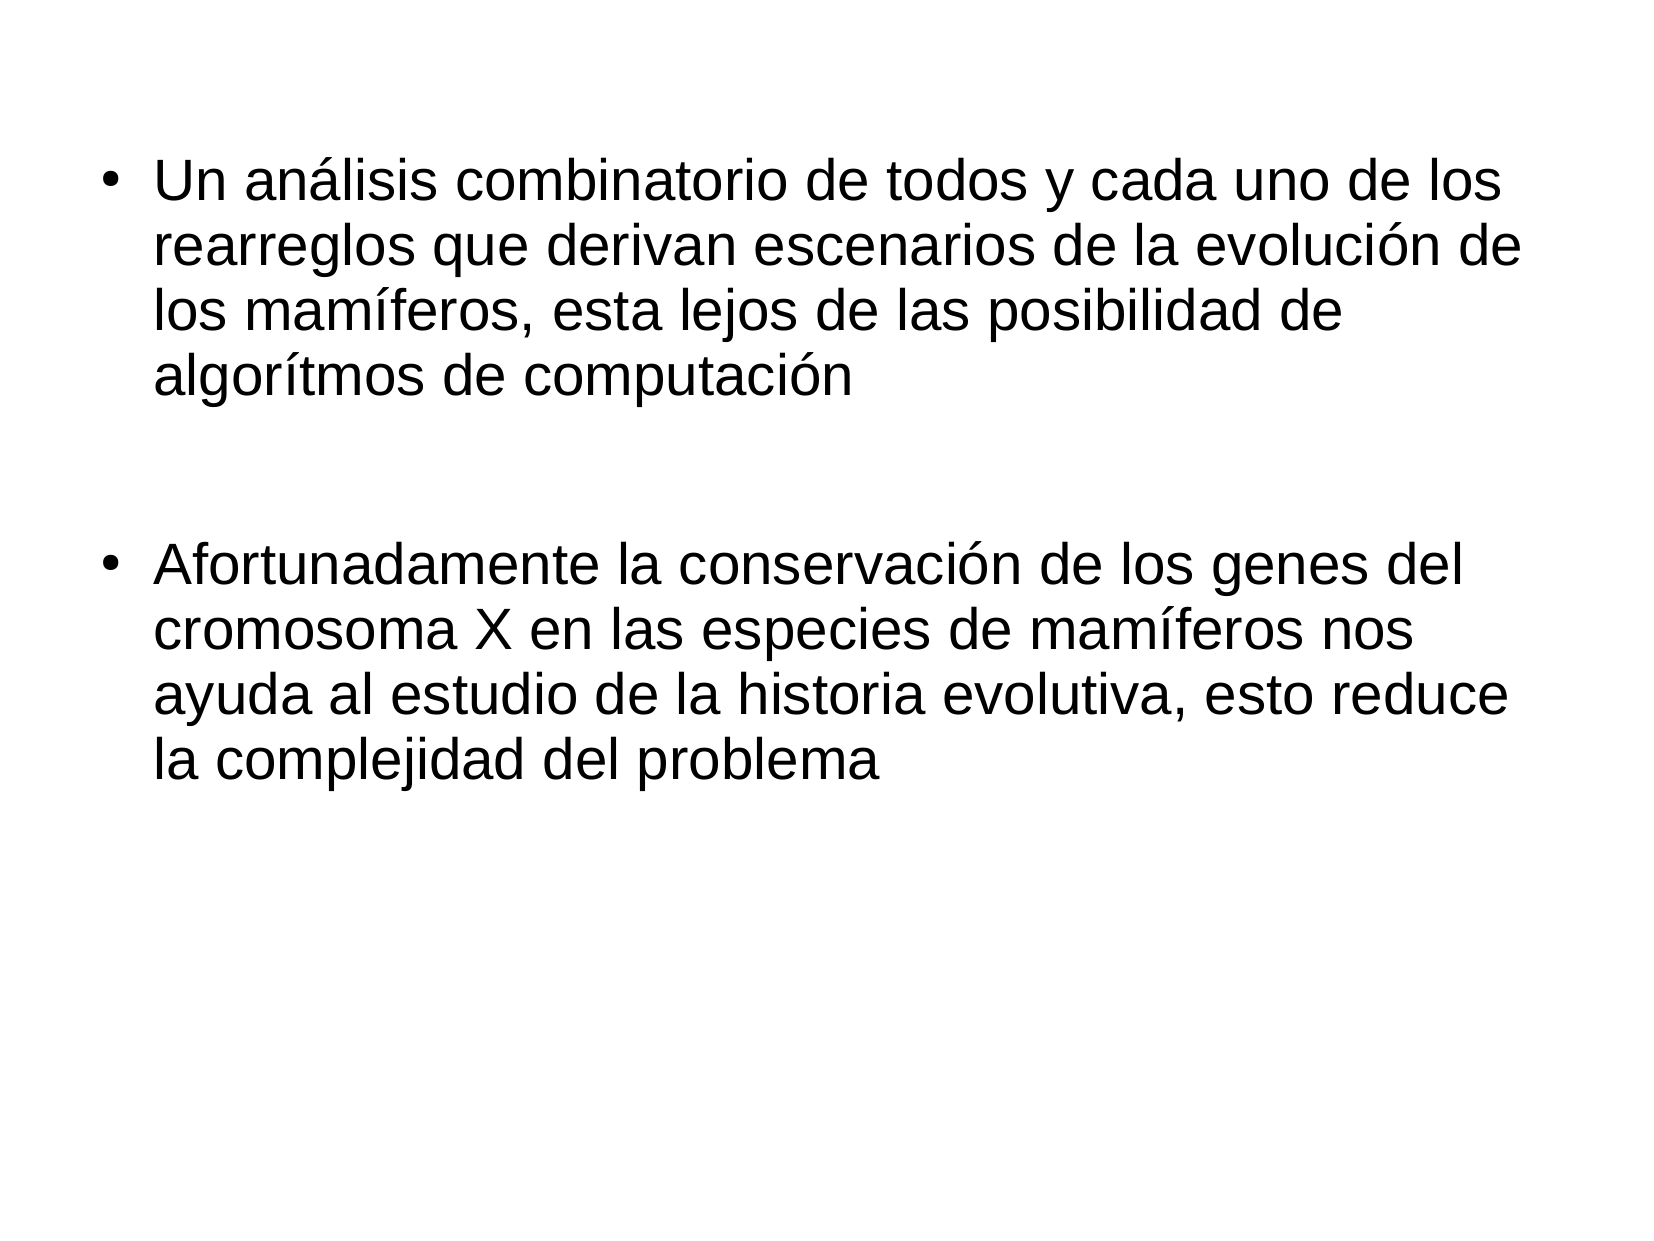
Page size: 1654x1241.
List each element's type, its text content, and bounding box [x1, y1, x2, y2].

list Un análisis combinatorio de todos y cada uno de los rearreglos que derivan escenarios de la evolución de los mamíferos, esta lejos de las posibilidad de algorítmos de computación Afortunadamente la conservación de los genes del cromosoma X en las especies de mamíferos nos ayuda al estudio de la historia evolutiva, esto reduce la complejidad del problema [82, 147, 1571, 867]
